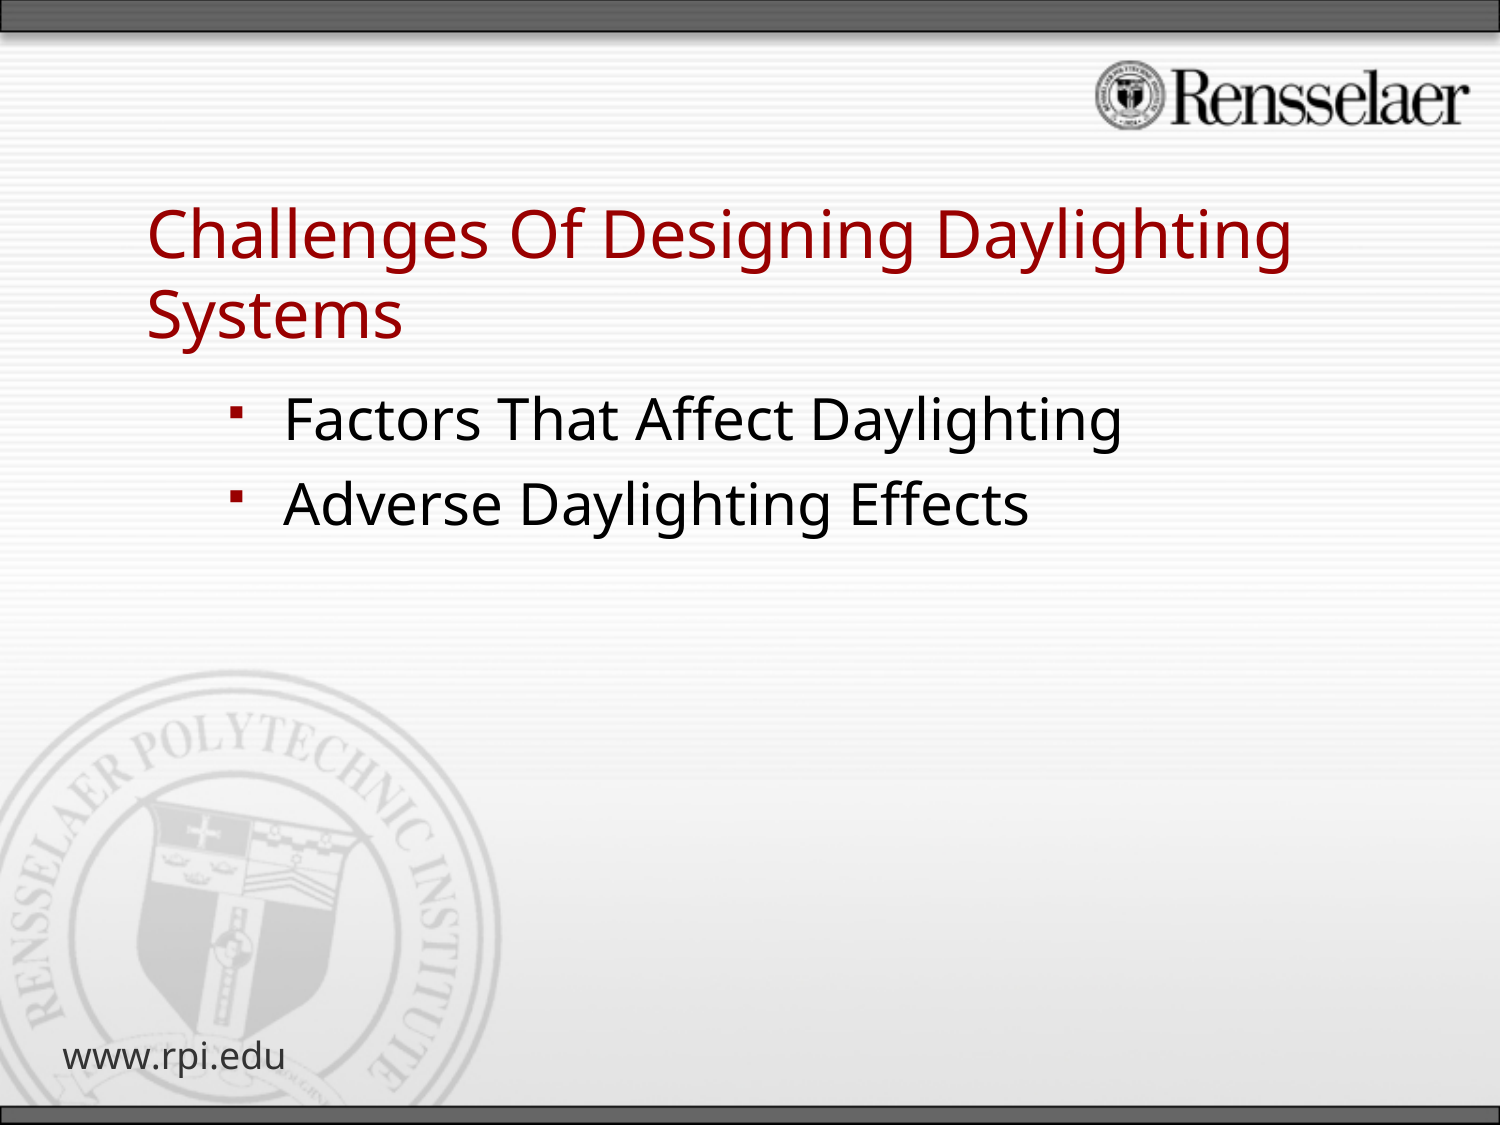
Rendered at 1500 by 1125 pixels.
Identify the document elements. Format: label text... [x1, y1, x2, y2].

picture [0, 0, 1500, 1125]
title Challenges Of Designing Daylighting Systems [131, 183, 1457, 360]
list Factors That Affect Daylighting Adverse Daylighting Effects [212, 375, 1450, 988]
